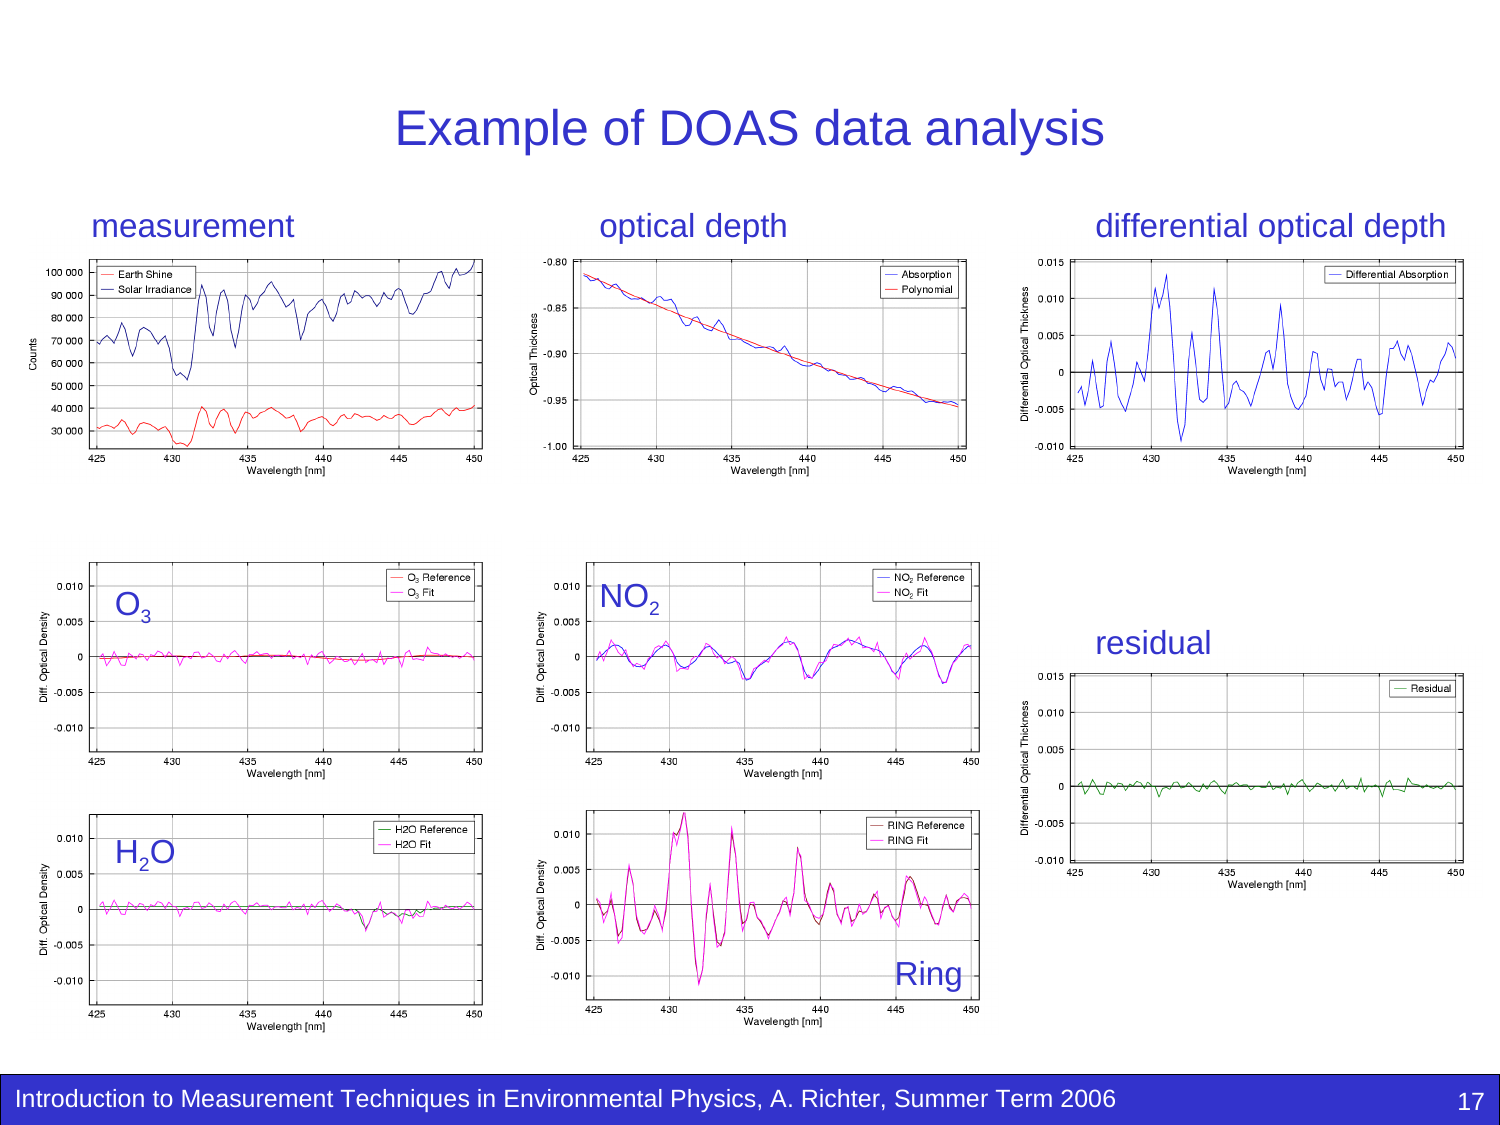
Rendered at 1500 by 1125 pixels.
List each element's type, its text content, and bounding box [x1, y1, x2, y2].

text_box Ring [879, 944, 986, 1000]
picture [1010, 645, 1483, 898]
text_box H2O [100, 822, 195, 884]
text_box O3 [100, 574, 172, 636]
text_box Example of DOAS data analysis [0, 87, 1500, 163]
text_box NO2 [584, 566, 680, 628]
picture [29, 534, 502, 1040]
picture [29, 231, 502, 484]
text_box differential optical depth [1080, 196, 1471, 252]
text_box residual [1080, 613, 1258, 669]
picture [513, 231, 986, 484]
text_box measurement [76, 196, 349, 252]
picture [526, 534, 999, 1035]
text_box optical depth [584, 196, 857, 252]
picture [1010, 231, 1483, 484]
